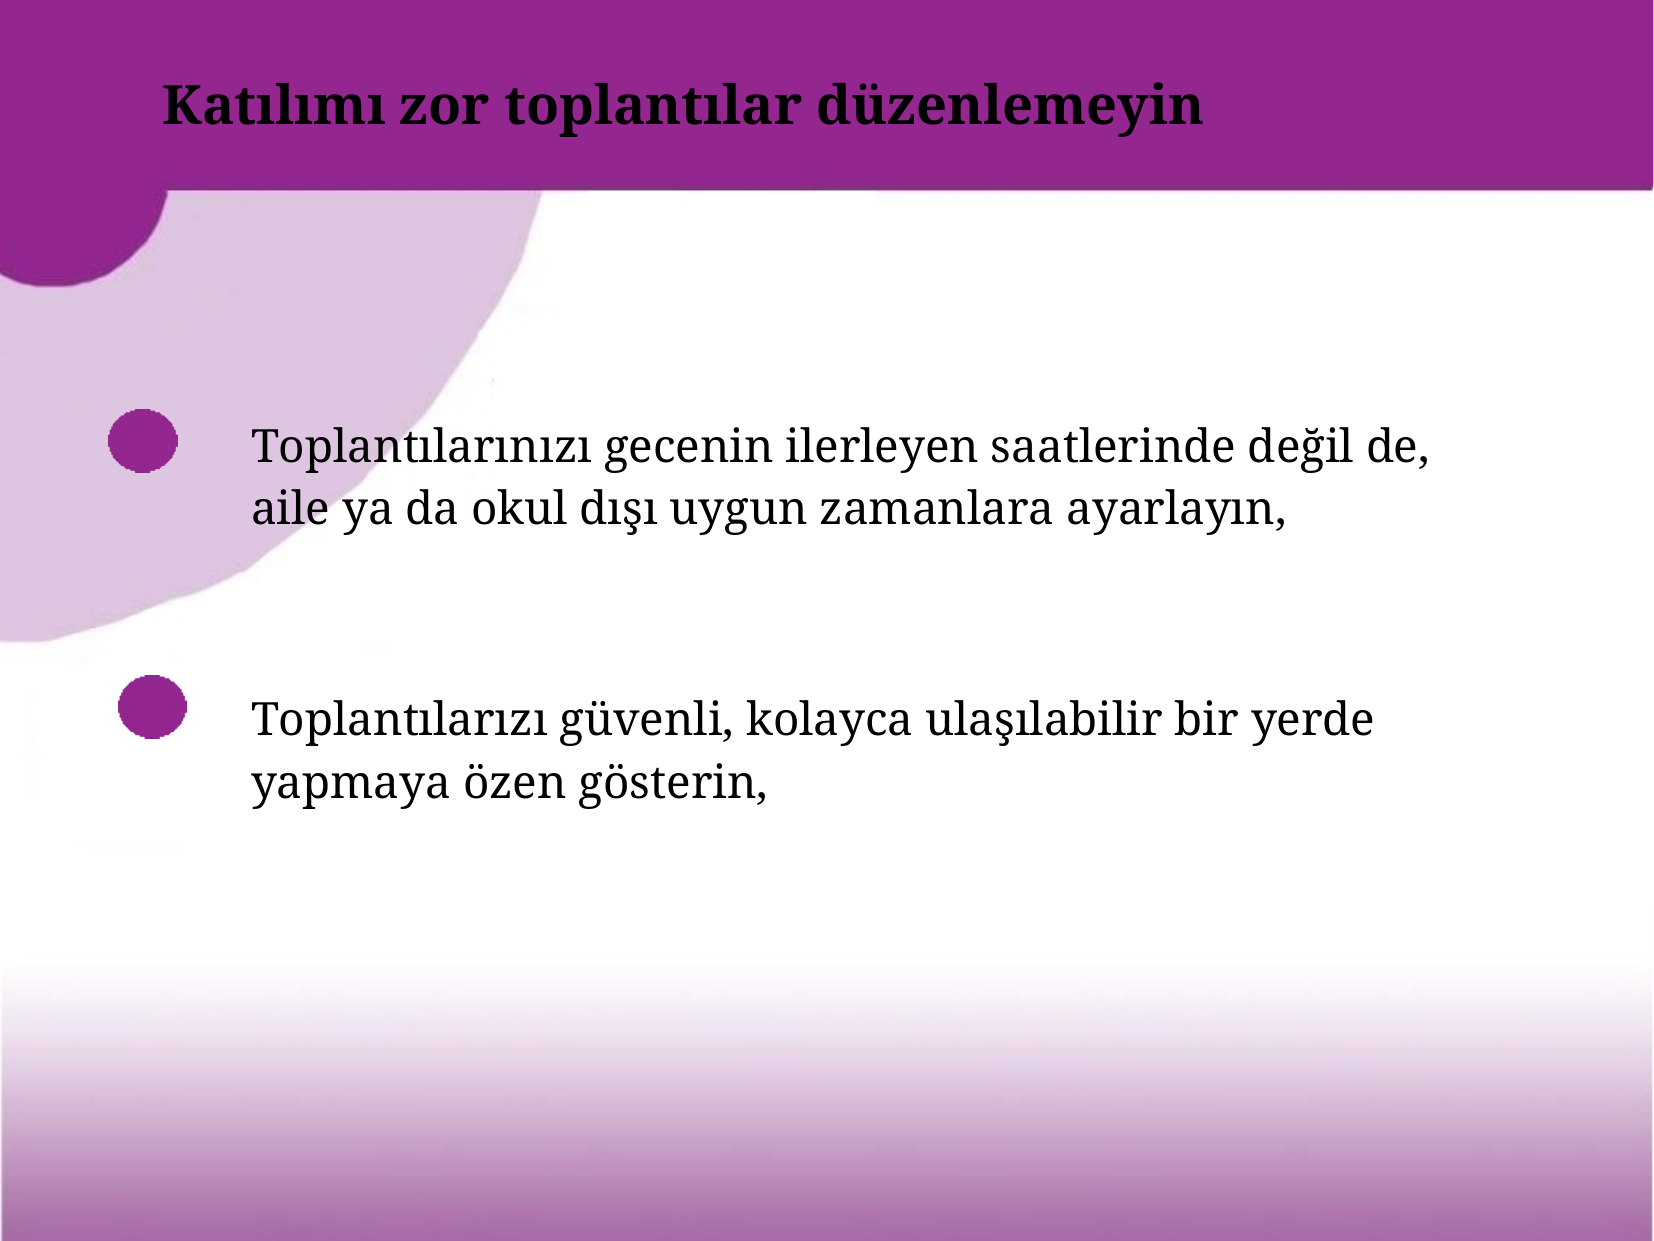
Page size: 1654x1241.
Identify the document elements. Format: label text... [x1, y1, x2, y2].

text_box Toplantılarızı güvenli, kolayca ulaşılabilir bir yerde yapmaya özen gösterin, [236, 679, 1418, 801]
text_box Toplantılarınızı gecenin ilerleyen saatlerinde değil de, aile ya da okul dışı uygun zamanlara ayarlayın, [236, 405, 1536, 528]
picture [0, 0, 1654, 1241]
text_box Katılımı zor toplantılar düzenlemeyin [147, 59, 1506, 137]
